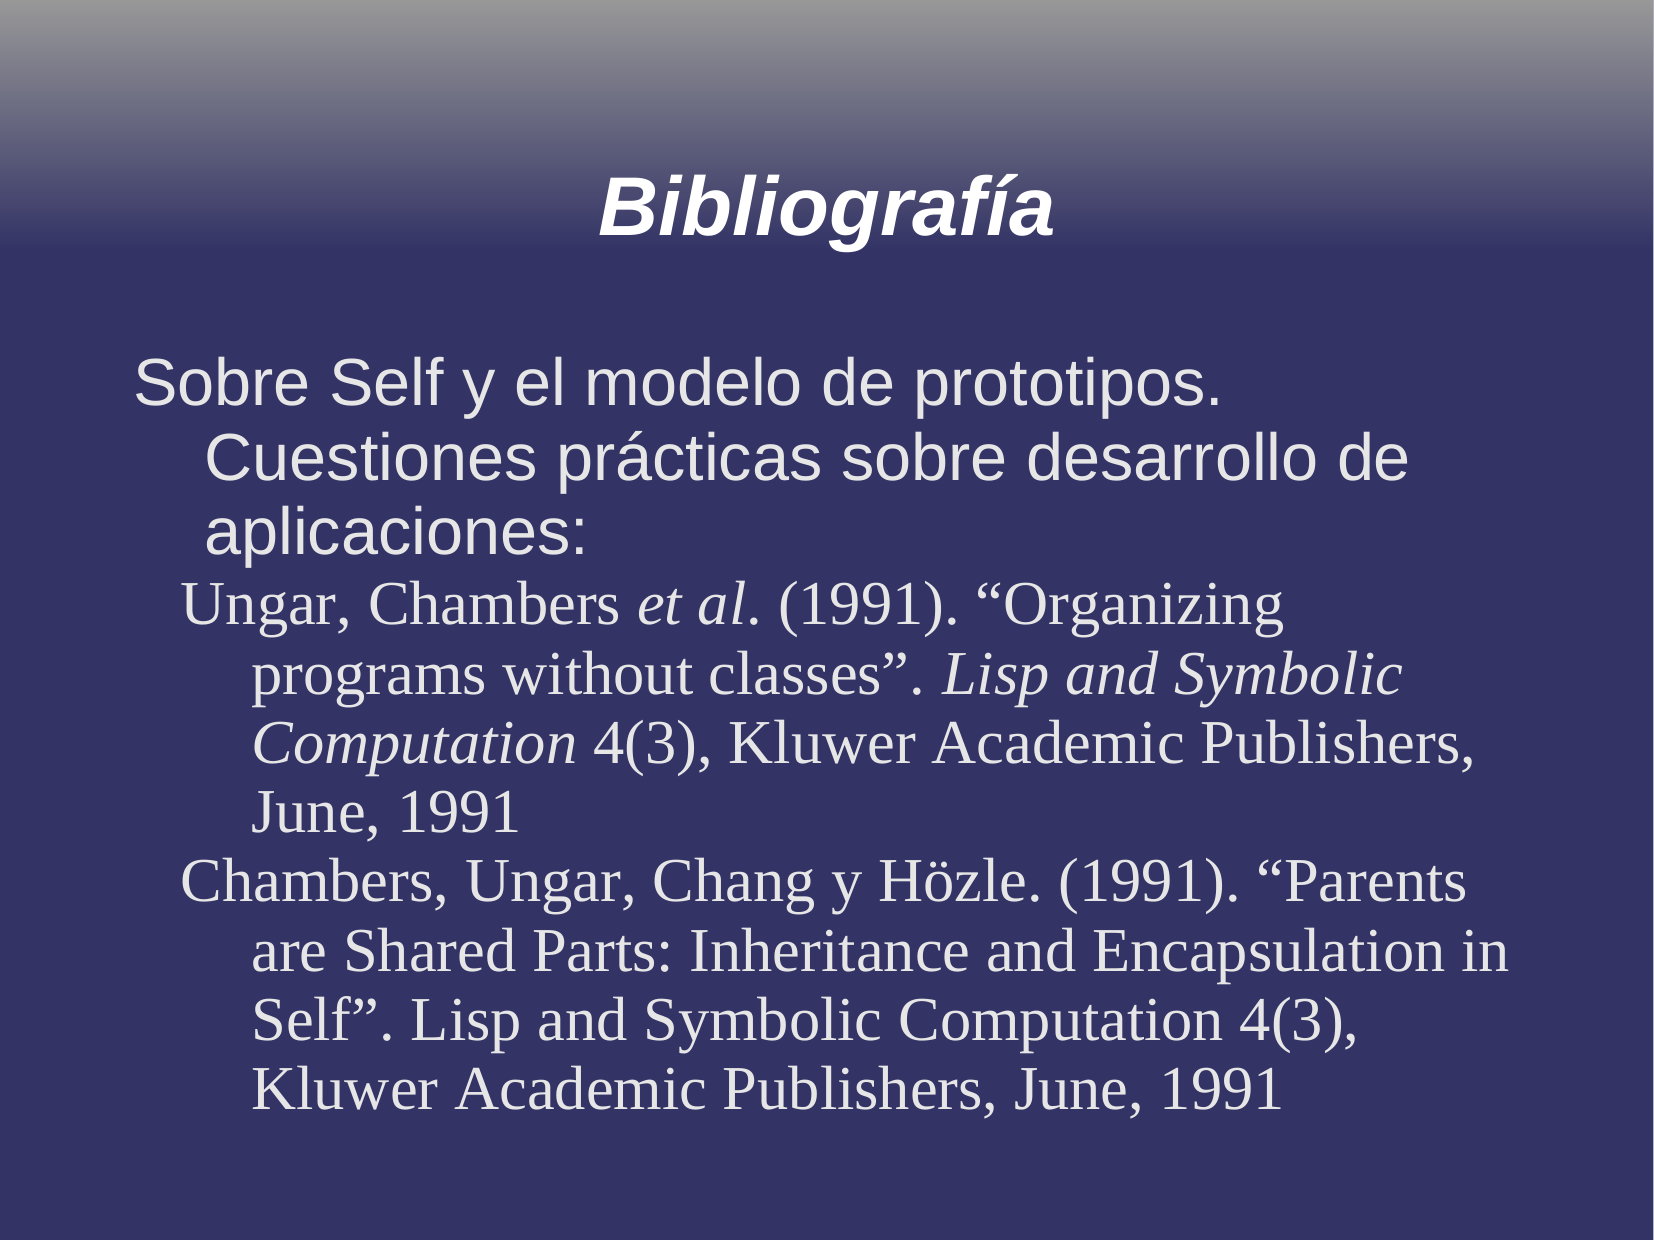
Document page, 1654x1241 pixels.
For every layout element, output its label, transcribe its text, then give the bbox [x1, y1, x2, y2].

list Sobre Self y el modelo de prototipos. Cuestiones prácticas sobre desarrollo de aplicaciones: Ungar, Chambers et al. (1991). “Organizing programs without classes”. Lisp and Symbolic Computation 4(3), Kluwer Academic Publishers, June, 1991 Chambers, Ungar, Chang y Hözle. (1991). “Parents are Shared Parts: Inheritance and Encapsulation in Self”. Lisp and Symbolic Computation 4(3), Kluwer Academic Publishers, June, 1991 [121, 344, 1534, 1130]
title Bibliografía [121, 102, 1534, 311]
